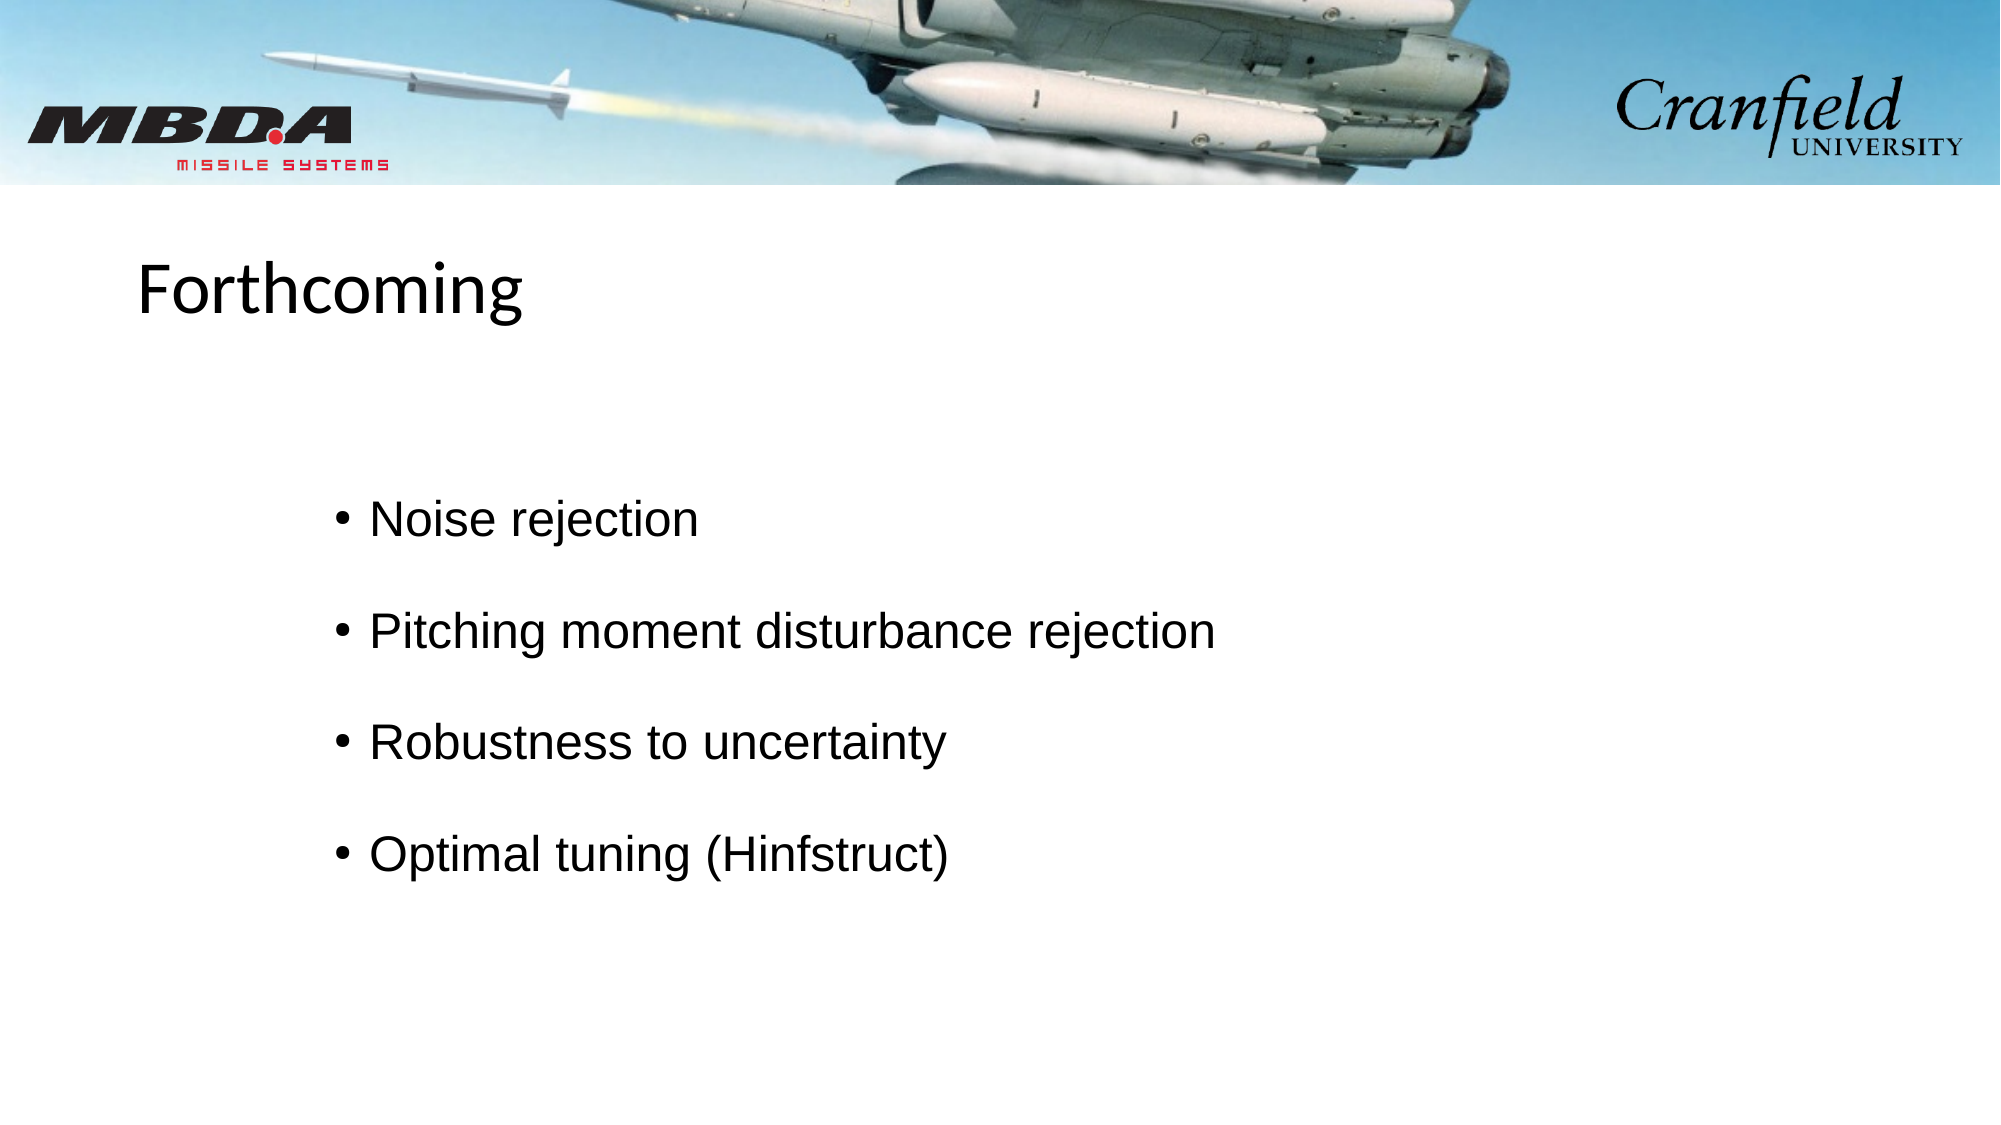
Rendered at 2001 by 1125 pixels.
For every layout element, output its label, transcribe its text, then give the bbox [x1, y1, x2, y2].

picture [0, 0, 2000, 185]
title Forthcoming [137, 214, 1863, 377]
text_box Noise rejection Pitching moment disturbance rejection Robustness to uncertainty Optimal tuning (Hinfstruct) [318, 484, 1725, 894]
